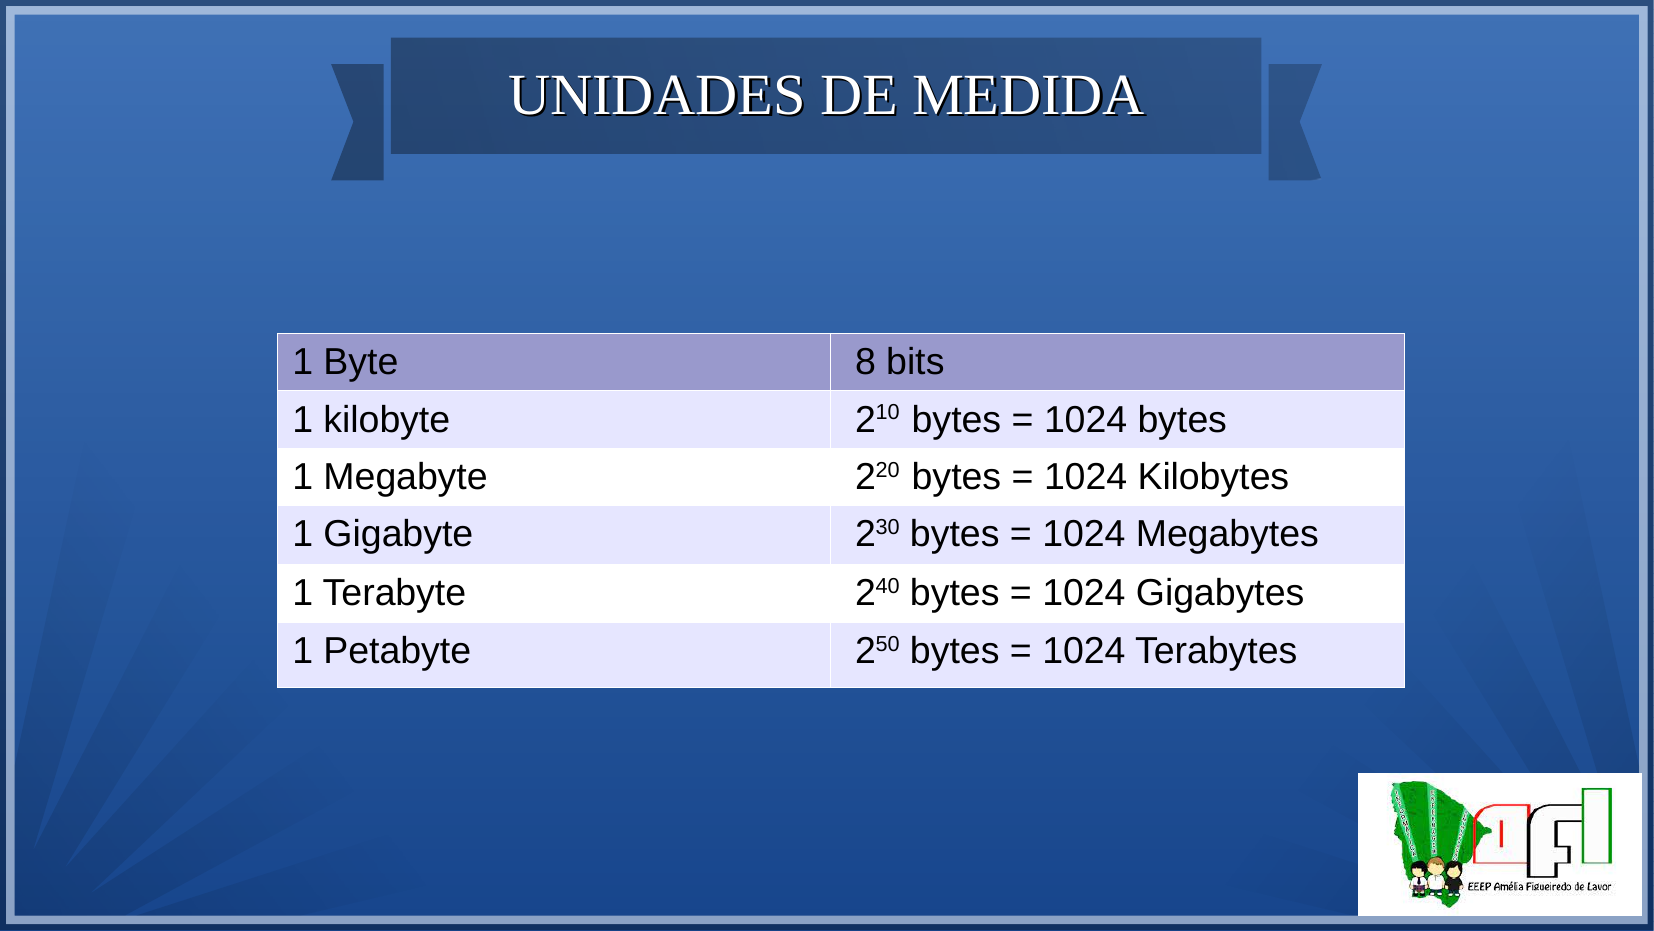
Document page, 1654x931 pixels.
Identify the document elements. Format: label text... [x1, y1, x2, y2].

table_cell 230 bytes = 1024 Megabytes [831, 506, 1404, 564]
table_cell 250 bytes = 1024 Terabytes [831, 623, 1404, 687]
table_cell 1 kilobyte [278, 391, 830, 448]
table_cell 1 Petabyte [278, 623, 830, 687]
table_cell 1 Megabyte [278, 449, 830, 505]
table_header 1 Byte [278, 334, 830, 390]
picture [1358, 773, 1642, 916]
table_cell 220 bytes = 1024 Kilobytes [831, 449, 1404, 505]
table_cell 1 Gigabyte [278, 506, 830, 564]
title UNIDADES DE MEDIDA [389, 35, 1264, 154]
table_cell 1 Terabyte [278, 565, 830, 622]
table_header 8 bits [831, 334, 1404, 390]
table_cell 240 bytes = 1024 Gigabytes [831, 565, 1404, 622]
table_cell 210 bytes = 1024 bytes [831, 391, 1404, 448]
